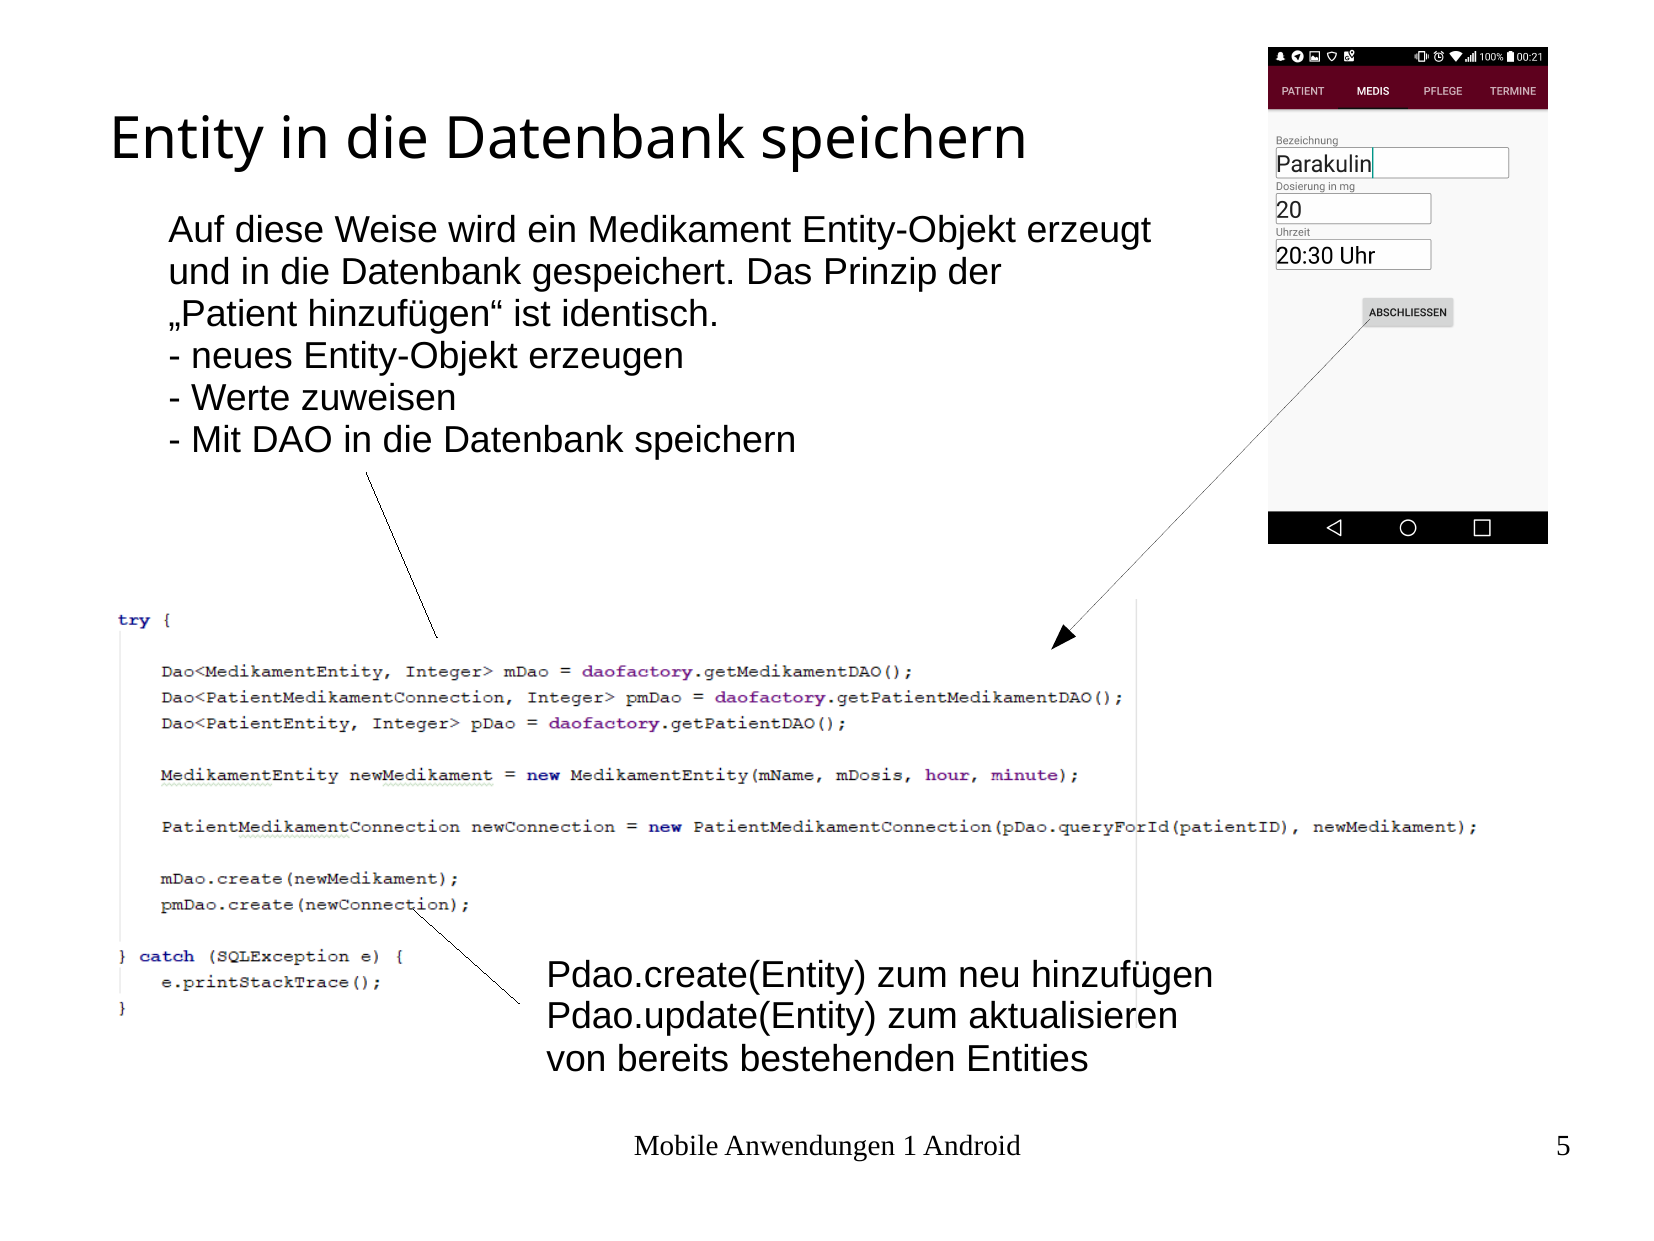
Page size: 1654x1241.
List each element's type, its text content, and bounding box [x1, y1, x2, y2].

text_box Pdao.create(Entity) zum neu hinzufügen Pdao.update(Entity) zum aktualisieren von bereits bestehenden Entities [531, 945, 1229, 1087]
text_box Entity in die Datenbank speichern [94, 88, 983, 174]
picture [106, 599, 1489, 1028]
picture [1268, 47, 1548, 544]
text_box Auf diese Weise wird ein Medikament Entity-Objekt erzeugt und in die Datenbank gespeichert. Das Prinzip der „Patient hinzufügen“ ist identisch. - neues Entity-Objekt erzeugen - Werte zuweisen - Mit DAO in die Datenbank speichern [153, 200, 1176, 468]
